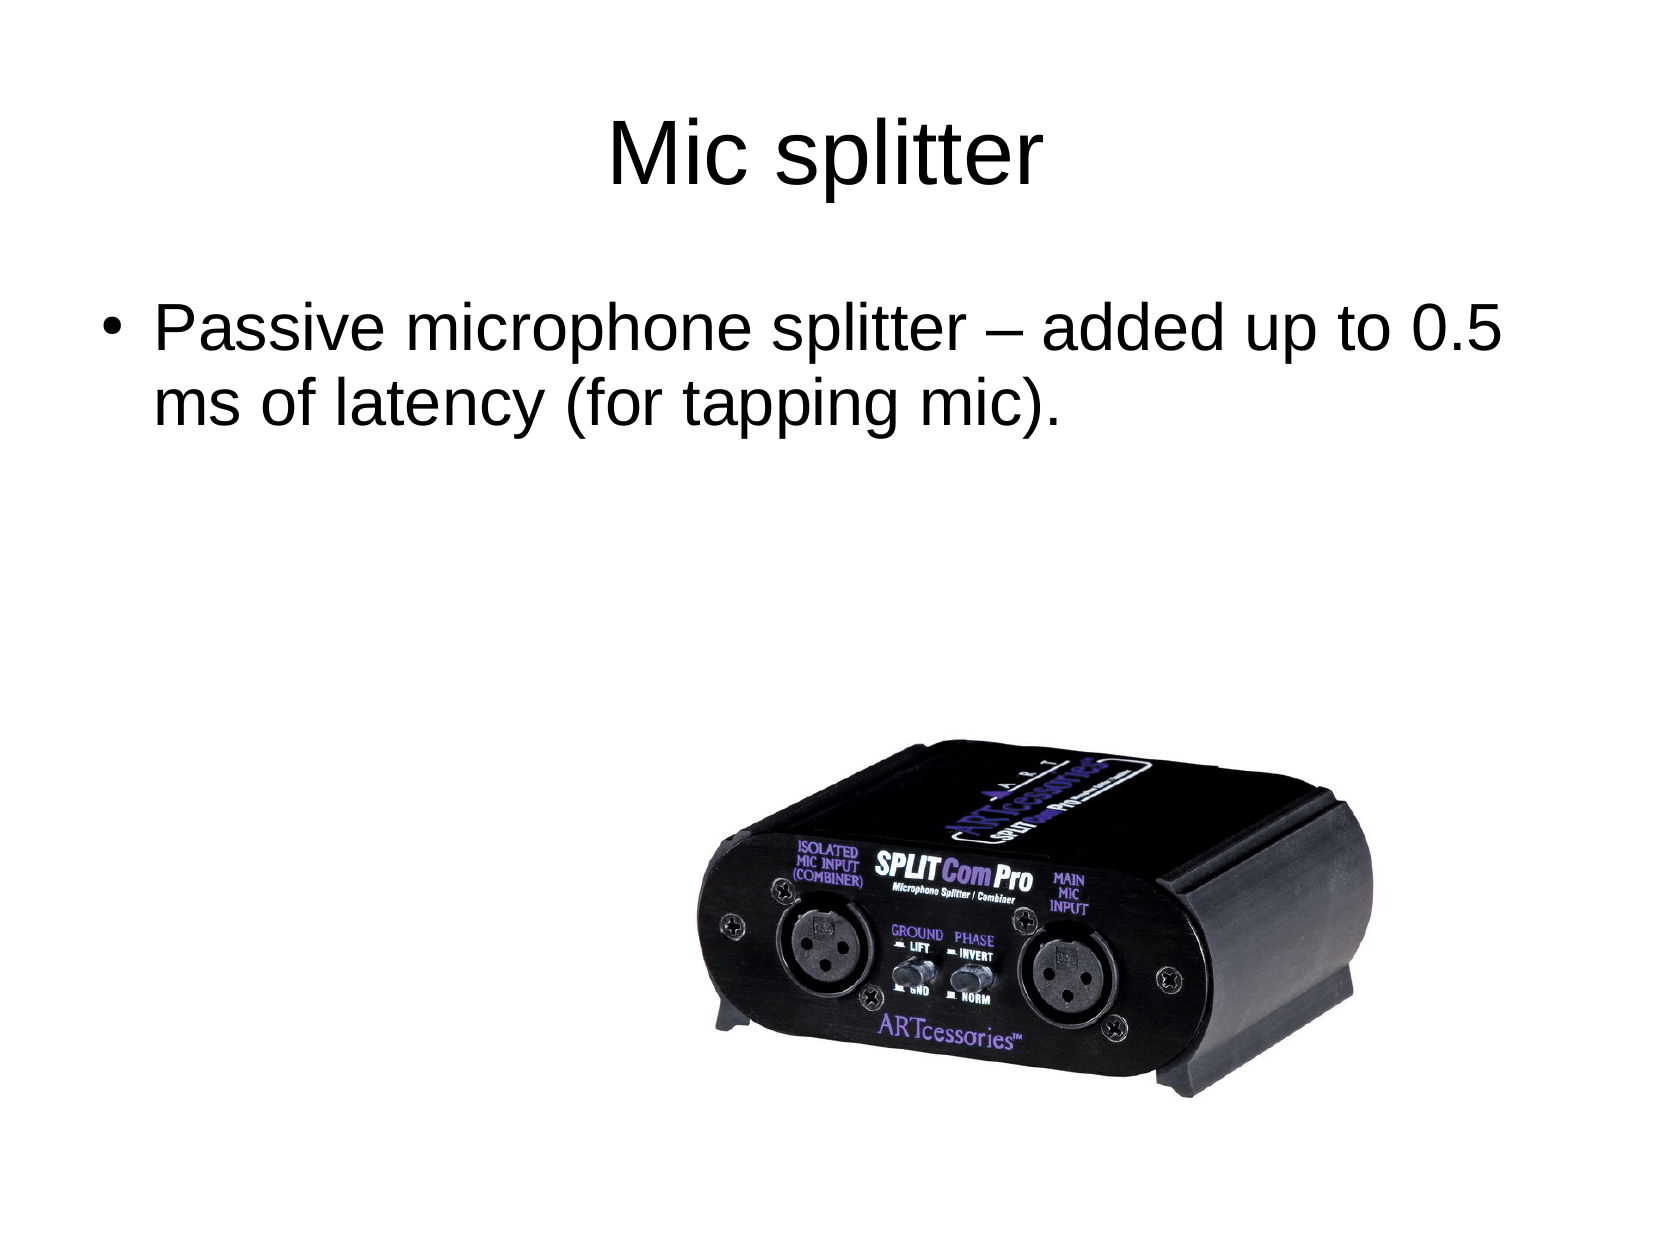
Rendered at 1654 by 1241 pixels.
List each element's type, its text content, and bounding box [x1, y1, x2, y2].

title Mic splitter [82, 49, 1571, 257]
list Passive microphone splitter – added up to 0.5 ms of latency (for tapping mic). [82, 290, 1571, 1010]
picture [690, 734, 1378, 1099]
